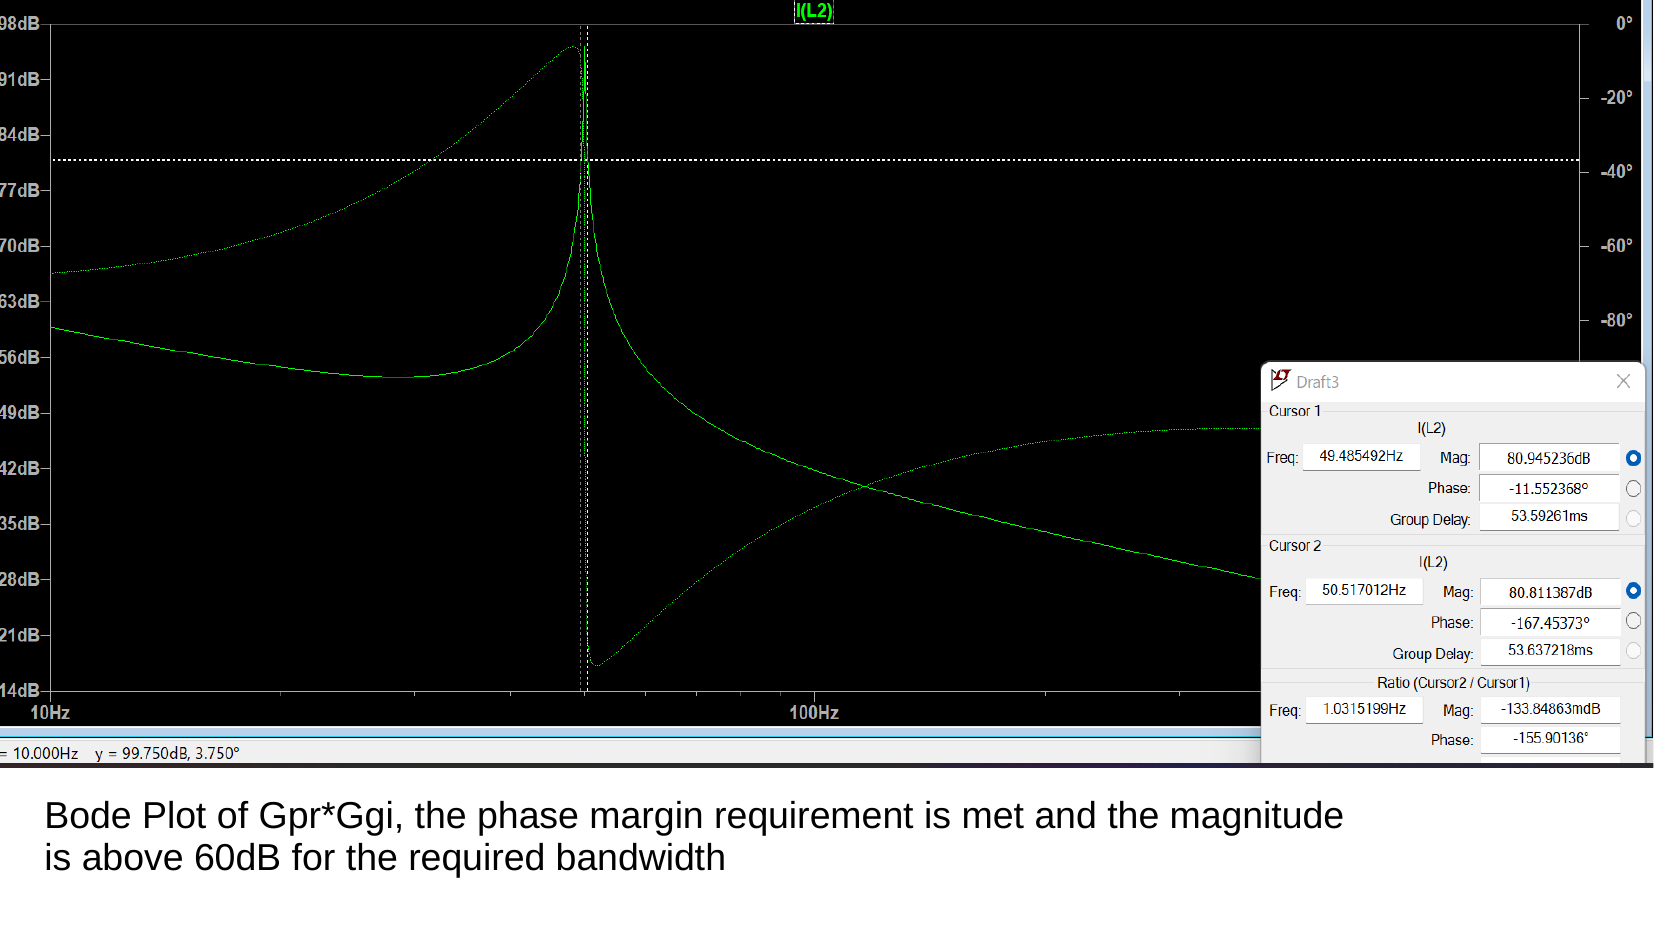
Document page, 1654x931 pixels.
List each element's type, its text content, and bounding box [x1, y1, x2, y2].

picture [0, 0, 1654, 768]
text_box Bode Plot of Gpr*Ggi, the phase margin requirement is met and the magnitude is above 60dB for the required bandwidth [29, 787, 1388, 886]
